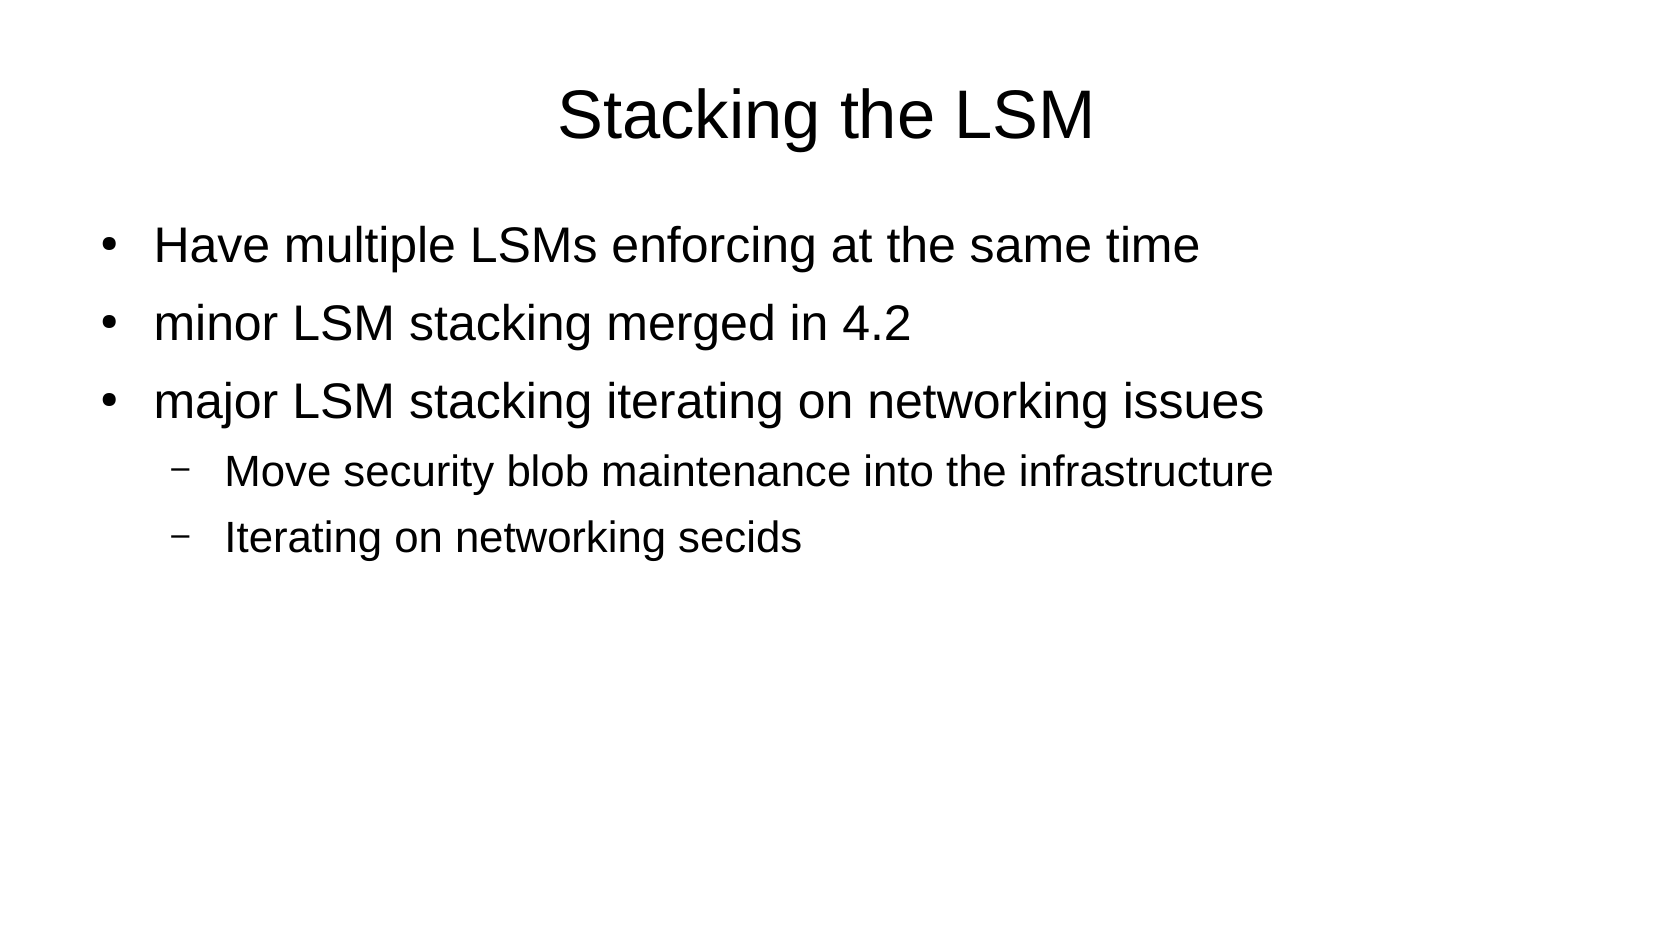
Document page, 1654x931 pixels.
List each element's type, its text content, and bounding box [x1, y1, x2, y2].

list Have multiple LSMs enforcing at the same time minor LSM stacking merged in 4.2 major LSM stacking iterating on networking issues Move security blob maintenance into the infrastructure Iterating on networking secids [82, 217, 1571, 758]
title Stacking the LSM [82, 37, 1571, 193]
